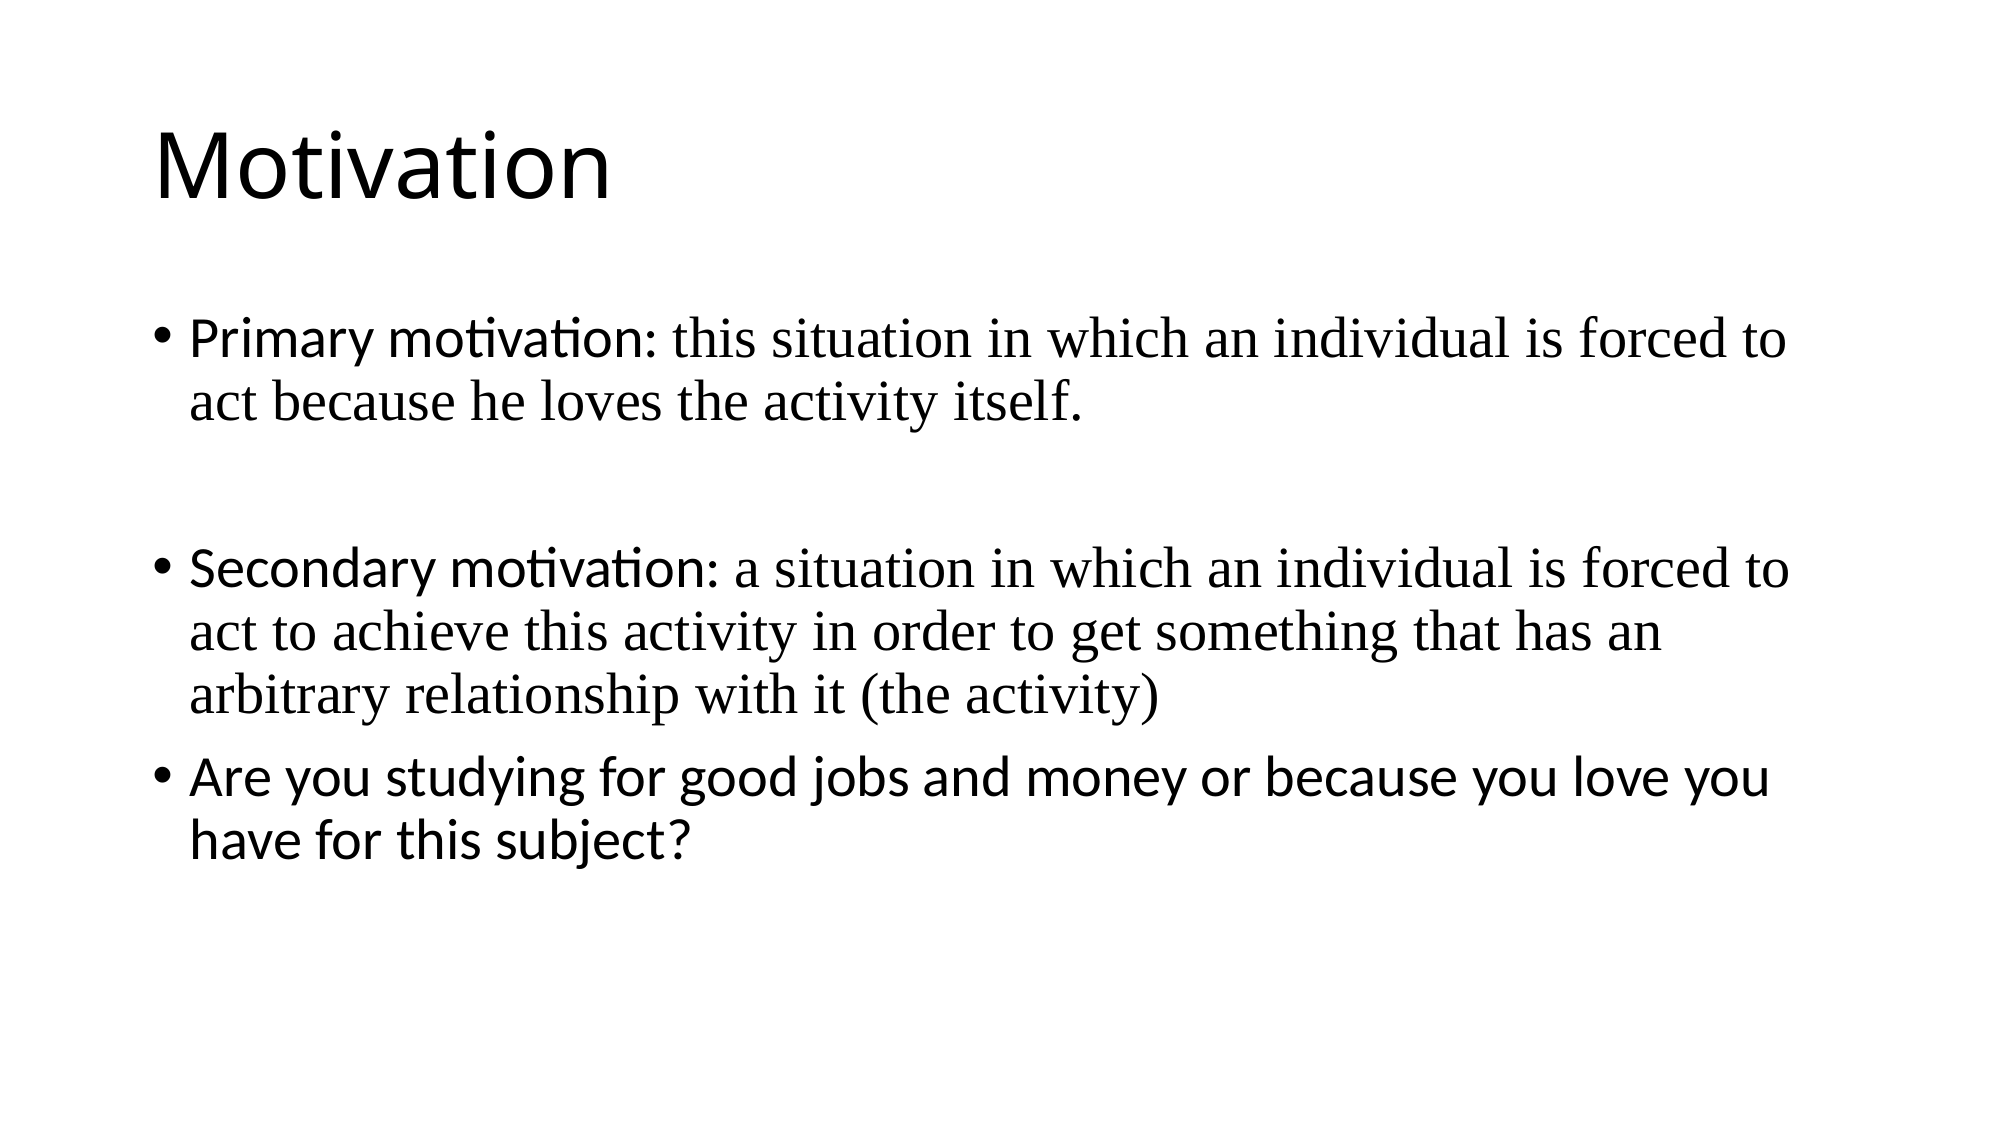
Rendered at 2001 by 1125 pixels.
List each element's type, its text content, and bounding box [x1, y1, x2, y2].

title Motivation [137, 59, 1863, 278]
list Primary motivation: this situation in which an individual is forced to act because he loves the activity itself. Secondary motivation: a situation in which an individual is forced to act to achieve this activity in order to get something that has an arbitrary relationship with it (the activity) Are you studying for good jobs and money or because you love you have for this subject? [137, 299, 1863, 1014]
